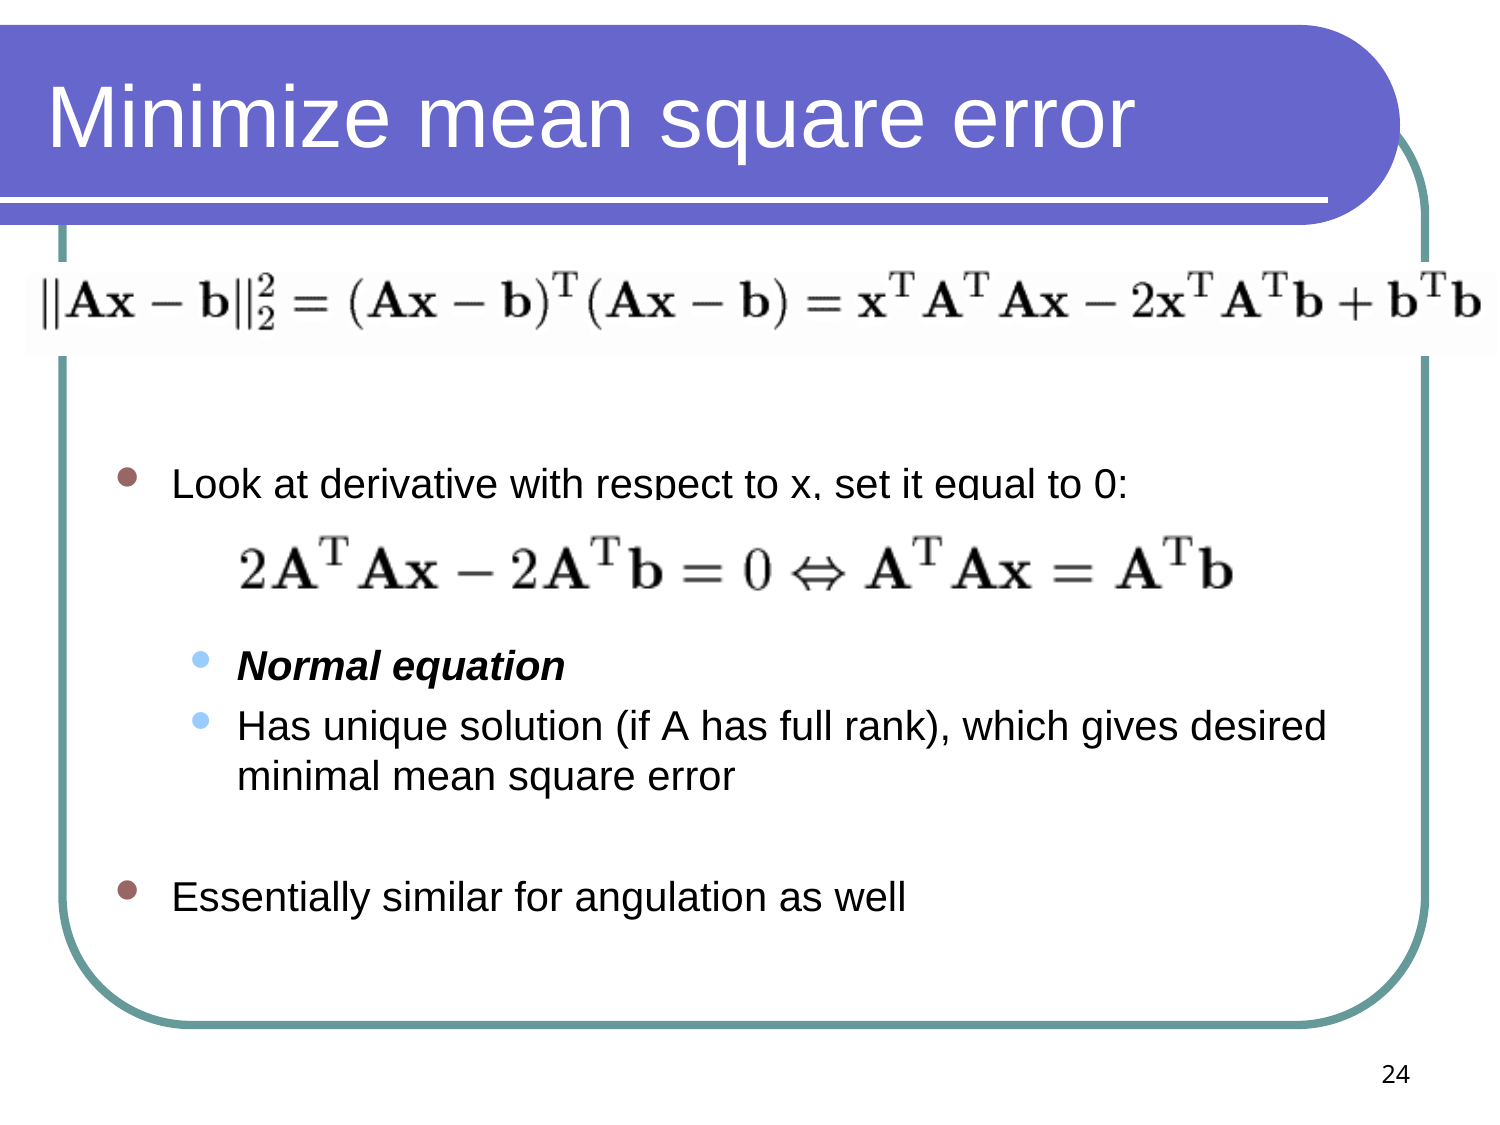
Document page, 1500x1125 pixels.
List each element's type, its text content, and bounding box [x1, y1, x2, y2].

list Look at derivative with respect to x, set it equal to 0: Normal equation Has unique solution (if A has full rank), which gives desired minimal mean square error Essentially similar for angulation as well [99, 356, 1401, 988]
picture [208, 500, 1256, 608]
picture [23, 262, 1500, 356]
text_box <number> [1074, 1025, 1426, 1101]
title Minimize mean square error [31, 37, 1347, 188]
